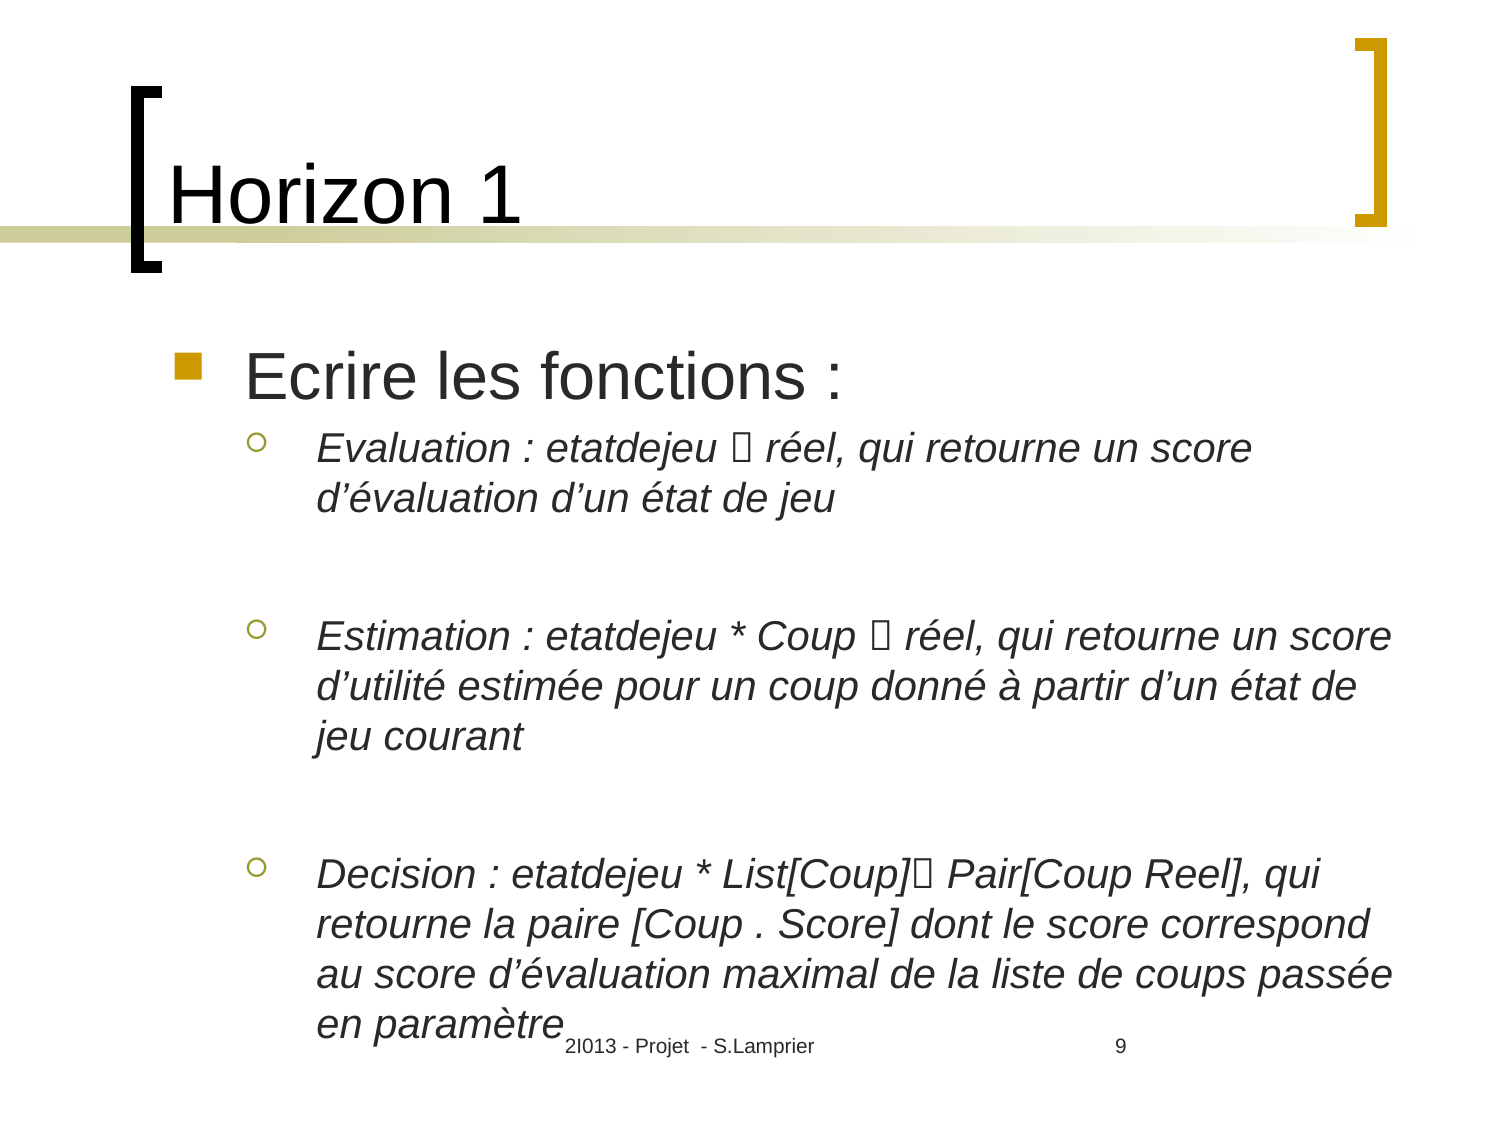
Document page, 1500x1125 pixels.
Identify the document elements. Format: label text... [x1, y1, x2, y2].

footer 2I013 - Projet - S.Lamprier [549, 1025, 1025, 1100]
title Horizon 1 [152, 15, 1328, 248]
list Ecrire les fonctions : Evaluation : etatdejeu  réel, qui retourne un score d’évaluation d’un état de jeu Estimation : etatdejeu * Coup  réel, qui retourne un score d’utilité estimée pour un coup donné à partir d’un état de jeu courant Decision : etatdejeu * List[Coup] Pair[Coup Reel], qui retourne la paire [Coup . Score] dont le score correspond au score d’évaluation maximal de la liste de coups passée en paramètre [155, 324, 1413, 1000]
slide_number <numéro> [1100, 1025, 1413, 1100]
